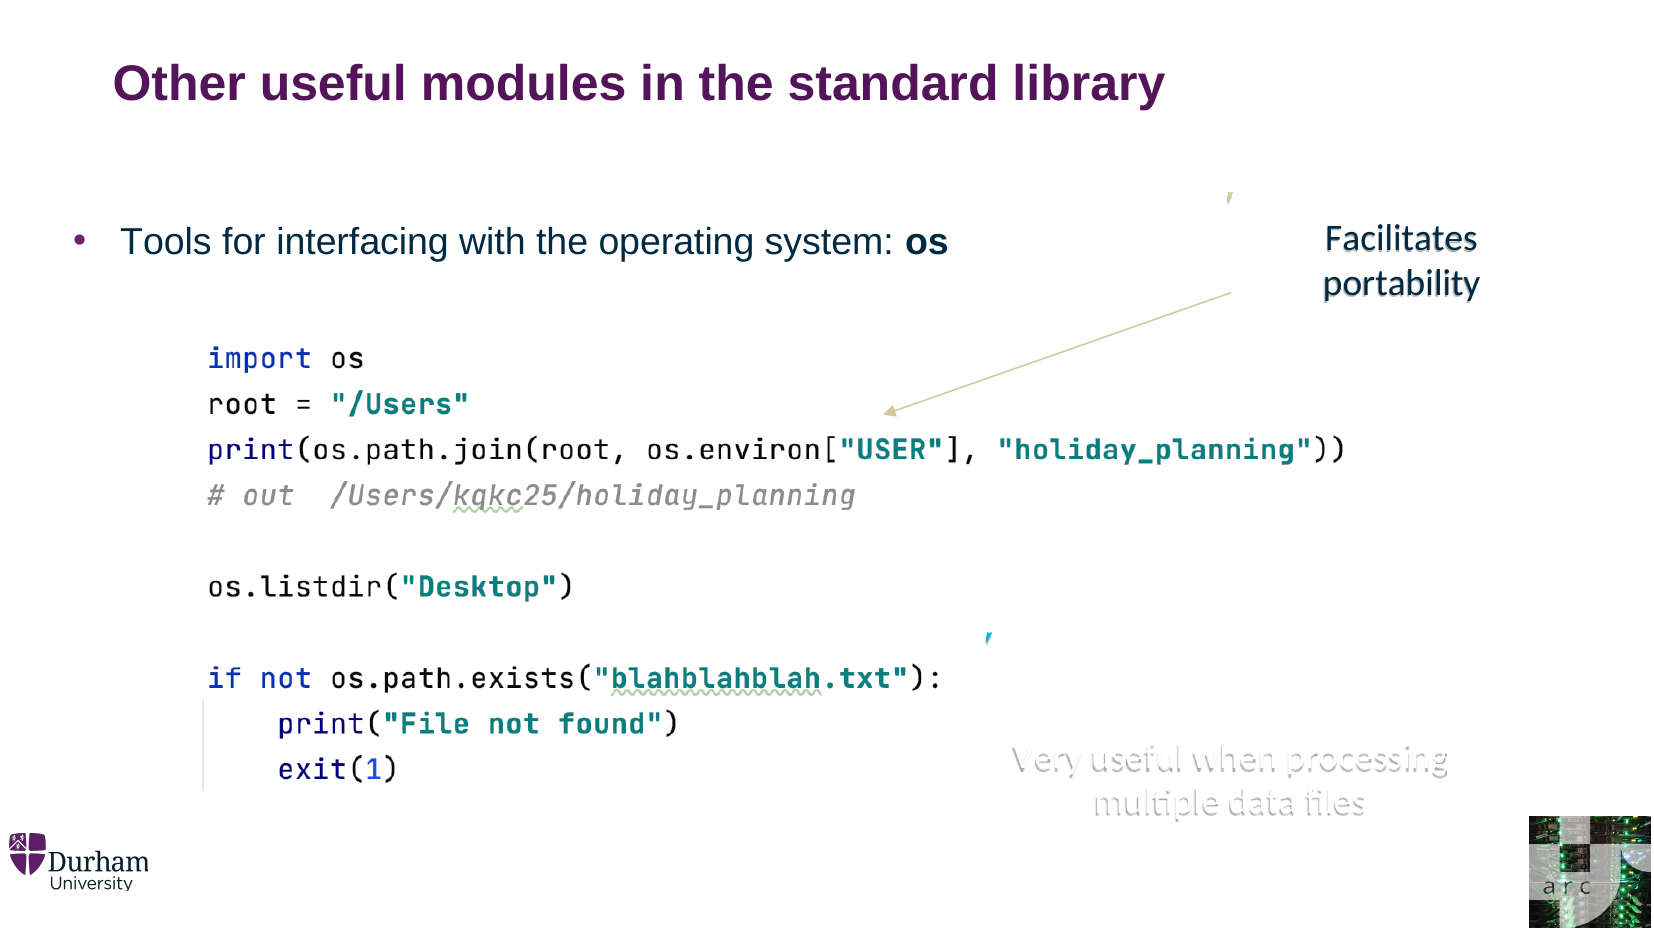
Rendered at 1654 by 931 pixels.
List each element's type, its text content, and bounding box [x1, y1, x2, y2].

picture [1343, 752, 1351, 766]
picture [9, 833, 148, 891]
picture [1529, 816, 1651, 928]
text_box Tools for interfacing with the operating system: os [73, 216, 1043, 809]
text_box [883, 292, 1232, 415]
text_box Other useful modules in the standard library [112, 50, 1542, 206]
picture [198, 329, 1351, 791]
